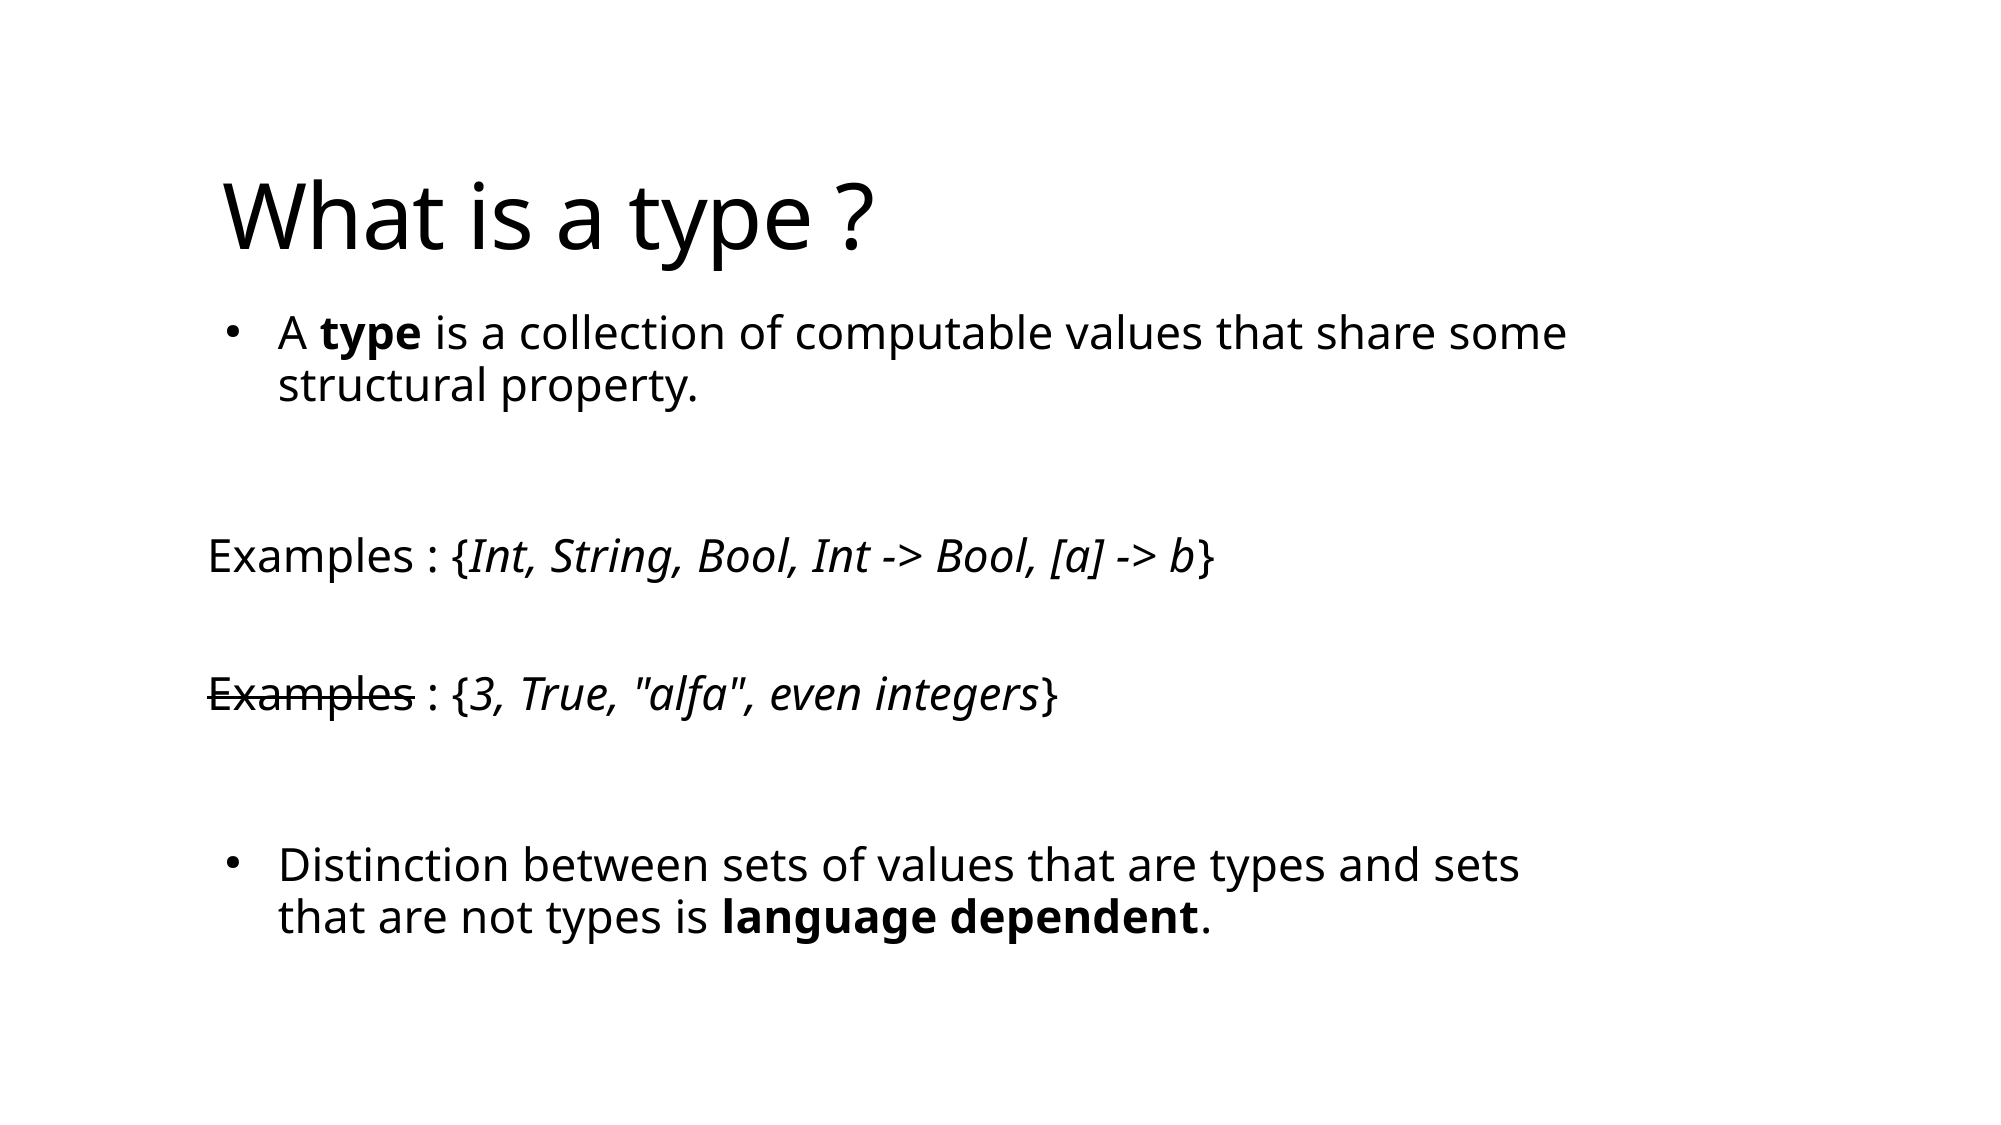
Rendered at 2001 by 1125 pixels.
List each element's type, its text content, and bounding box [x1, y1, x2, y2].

list A type is a collection of computable values that share some structural property. Examples : {Int, String, Bool, Int -> Bool, [a] -> b} Examples : {3, True, "alfa", even integers} Distinction between sets of values that are types and sets that are not types is language dependent. [206, 299, 1617, 1014]
title What is a type ? [206, 60, 1797, 278]
